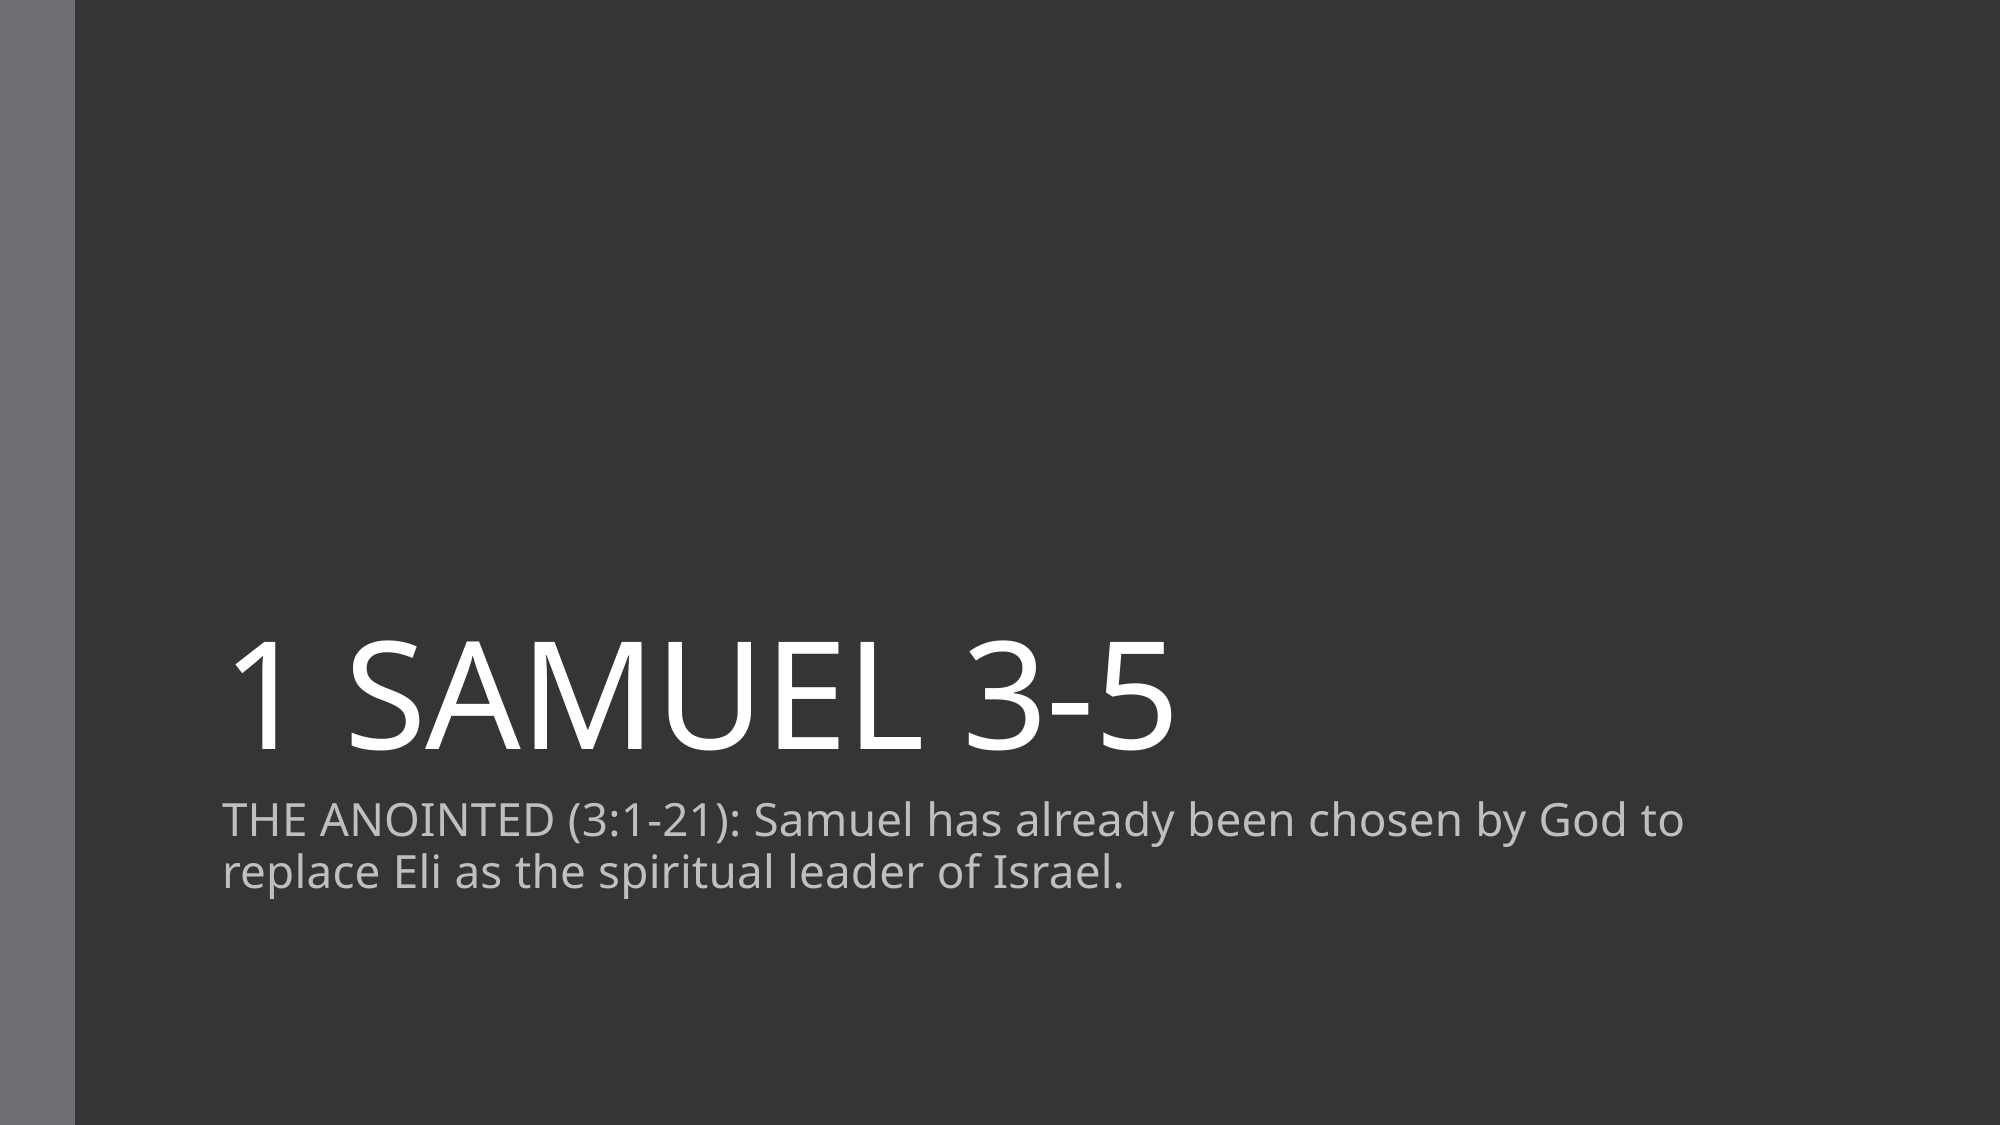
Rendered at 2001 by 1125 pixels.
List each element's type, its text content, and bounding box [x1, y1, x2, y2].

subtitle THE ANOINTED (3:1-21): Samuel has already been chosen by God to replace Eli as the spiritual leader of Israel. [206, 787, 1752, 1066]
title 1 SAMUEL 3-5 [206, 124, 1752, 787]
